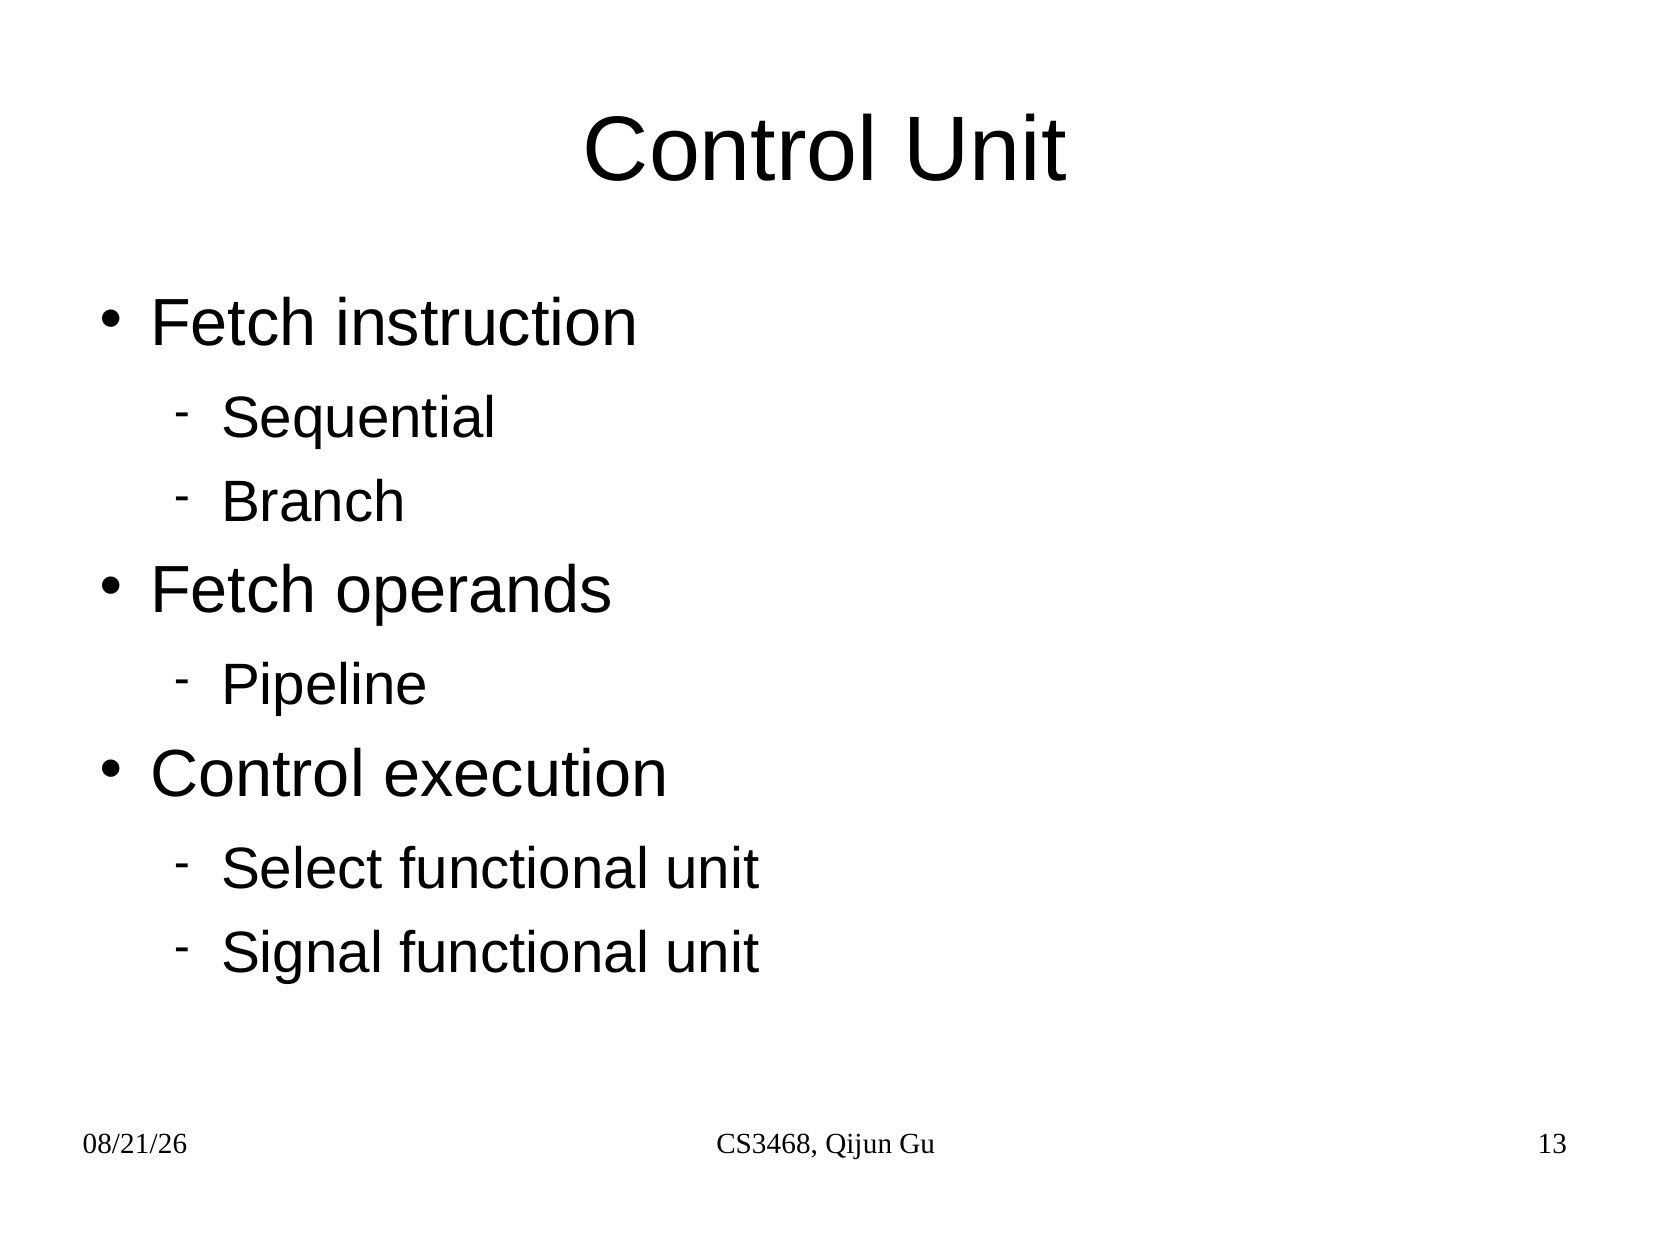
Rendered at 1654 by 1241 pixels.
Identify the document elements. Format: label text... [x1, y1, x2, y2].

list Fetch instruction Sequential Branch Fetch operands Pipeline Control execution Select functional unit Signal functional unit [82, 290, 1568, 1092]
title Control Unit [82, 56, 1568, 247]
